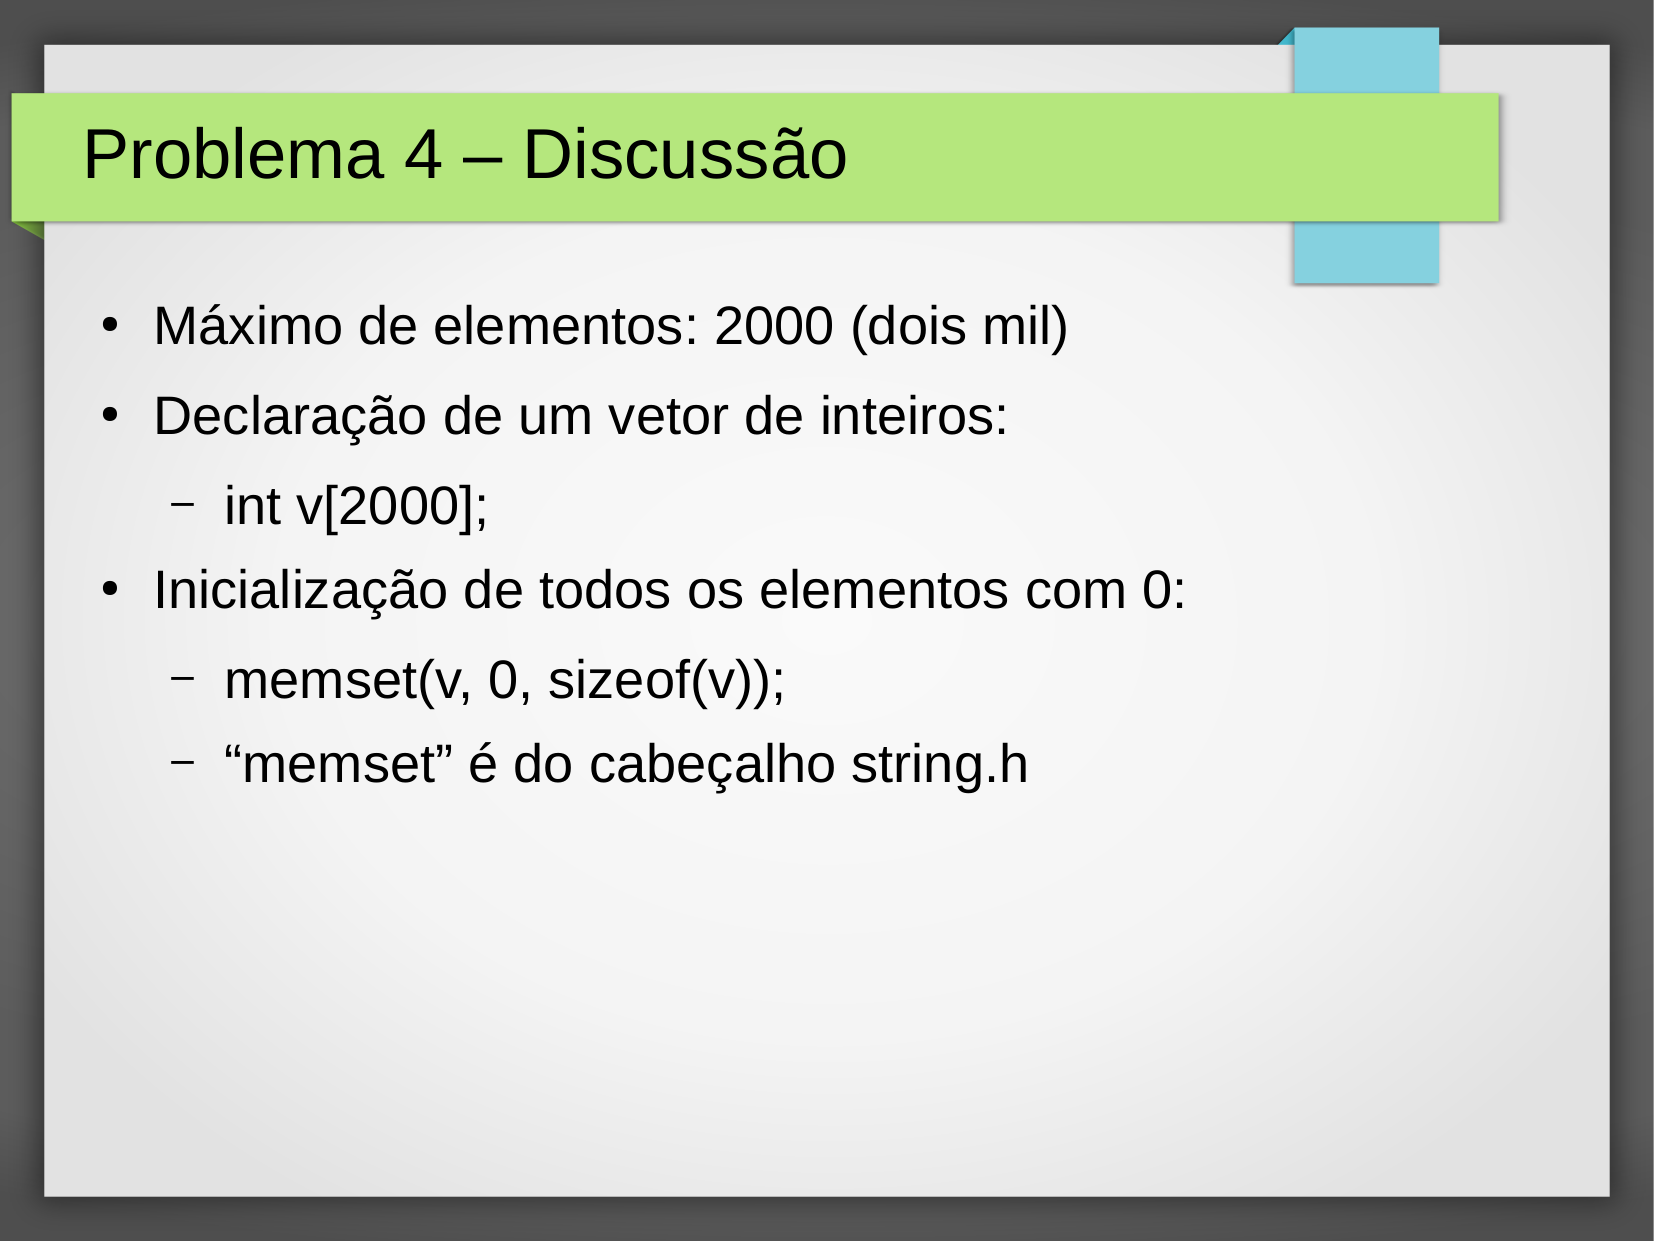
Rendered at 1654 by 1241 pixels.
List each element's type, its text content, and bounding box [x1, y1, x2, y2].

list Máximo de elementos: 2000 (dois mil) Declaração de um vetor de inteiros: int v[2000]; Inicialização de todos os elementos com 0: memset(v, 0, sizeof(v)); “memset” é do cabeçalho string.h [82, 295, 1571, 1015]
picture [0, 0, 1654, 1241]
title Problema 4 – Discussão [82, 94, 1264, 213]
